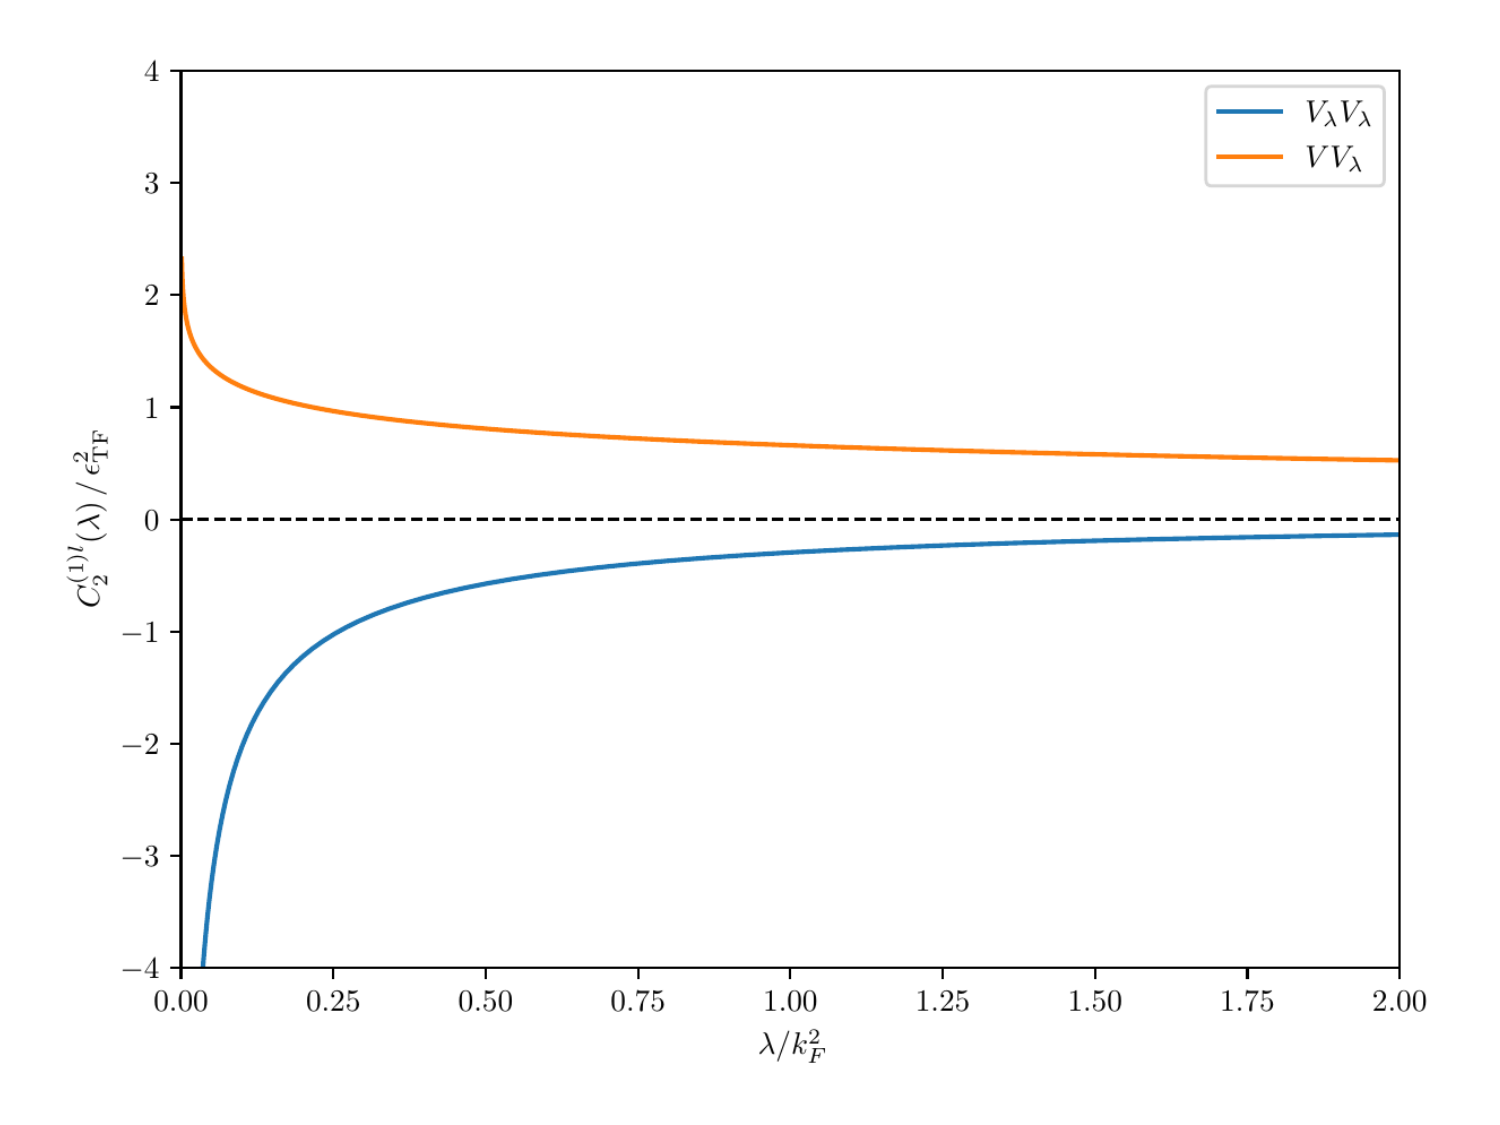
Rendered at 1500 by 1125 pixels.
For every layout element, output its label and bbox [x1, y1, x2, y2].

picture [38, 29, 1456, 1091]
